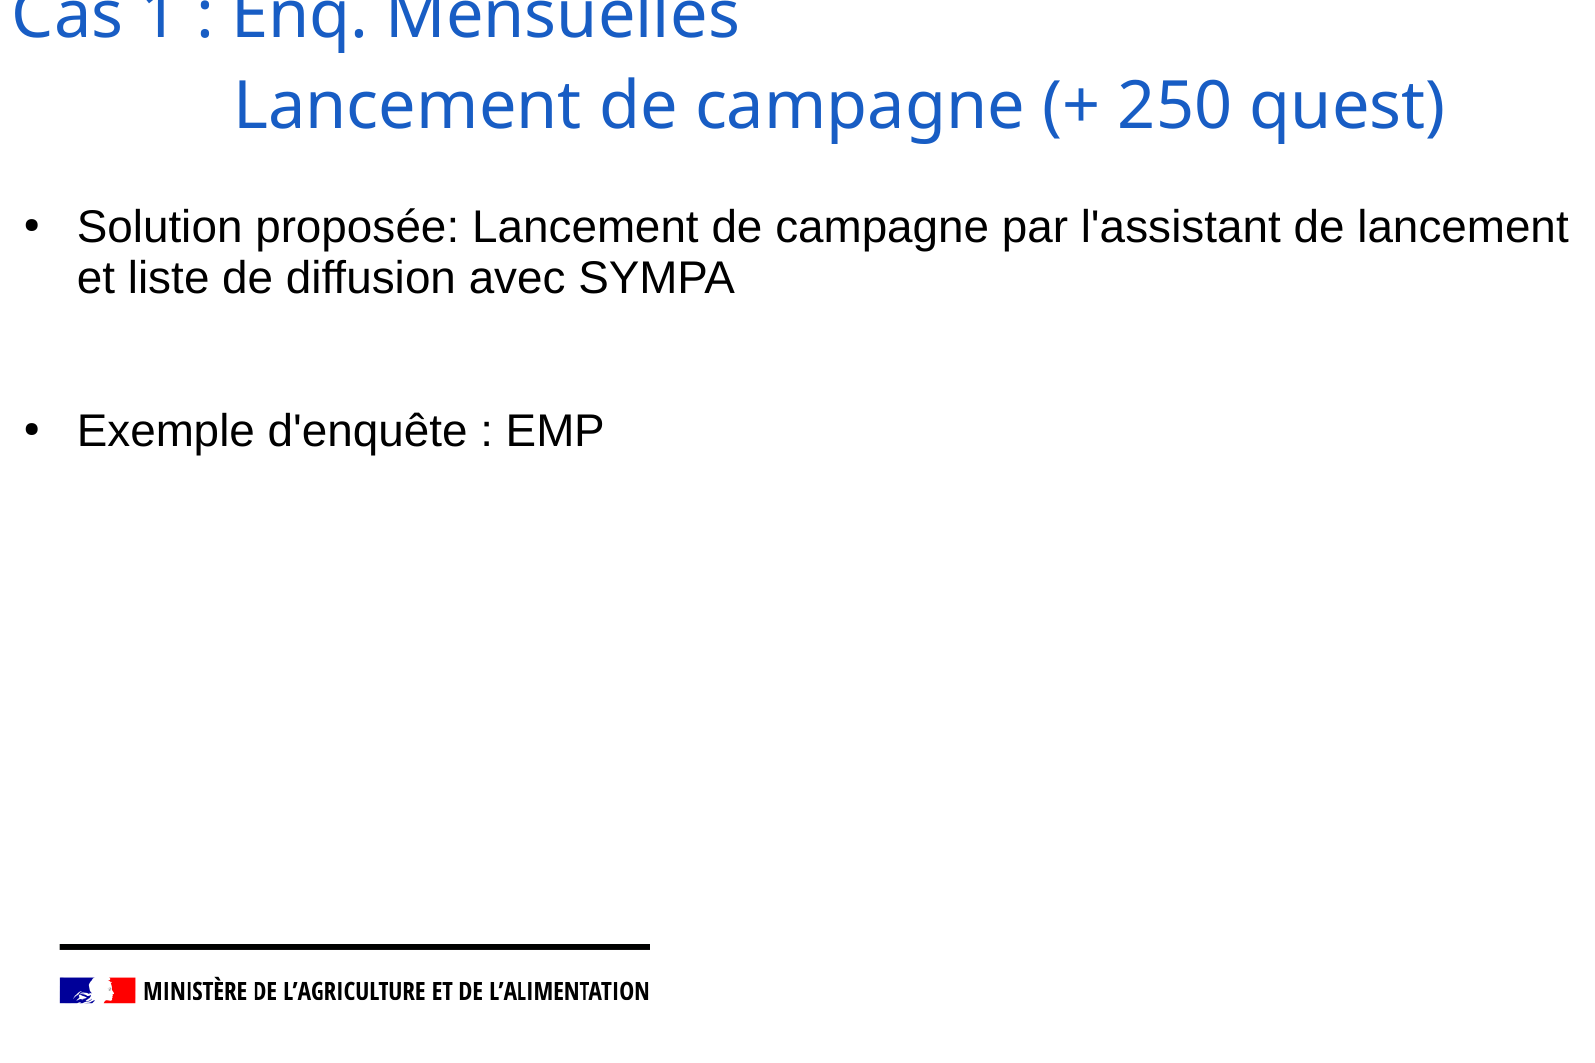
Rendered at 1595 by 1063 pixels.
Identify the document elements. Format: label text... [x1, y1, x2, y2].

list Solution proposée: Lancement de campagne par l'assistant de lancement et liste de diffusion avec SYMPA Exemple d'enquête : EMP [5, 124, 1571, 473]
picture [59, 944, 650, 1004]
title Cas 1 : Enq. Mensuelles Lancement de campagne (+ 250 quest) [11, 4, 1447, 148]
